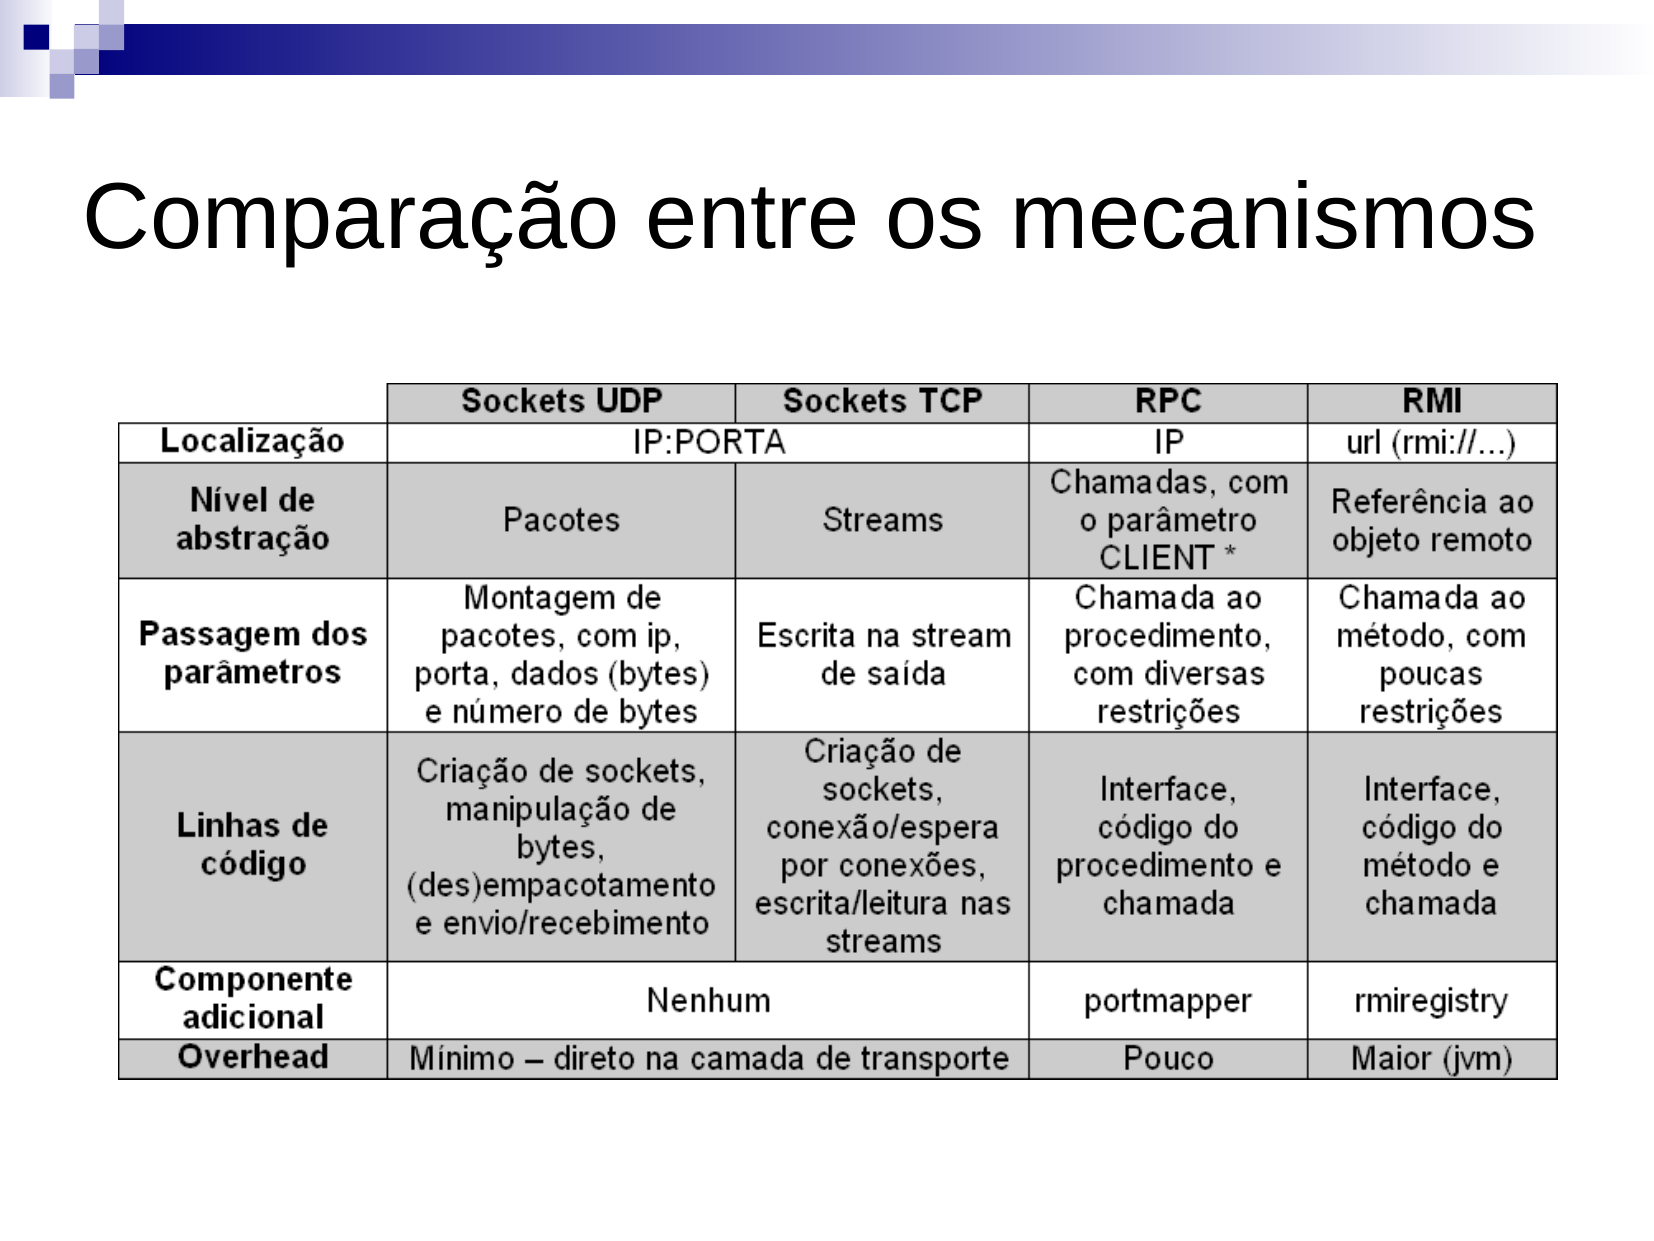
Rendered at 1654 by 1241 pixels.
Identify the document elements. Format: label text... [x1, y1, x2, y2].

title Comparação entre os mecanismos [82, 60, 1571, 352]
picture [118, 383, 1558, 1080]
